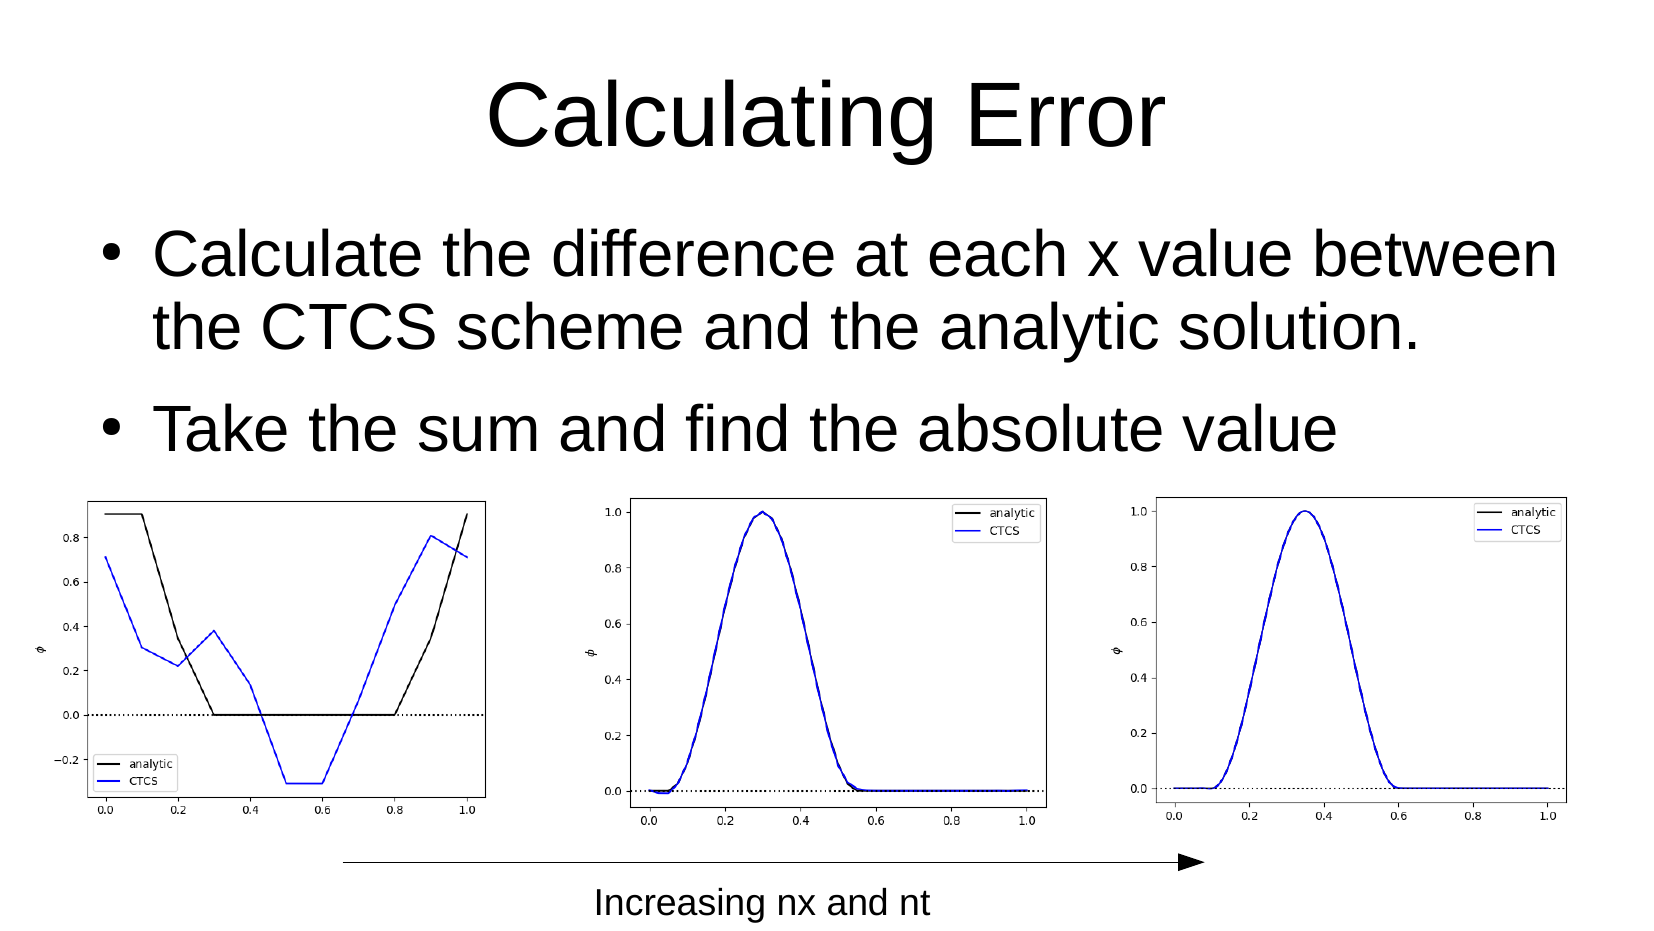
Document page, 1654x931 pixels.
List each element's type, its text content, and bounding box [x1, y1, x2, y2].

picture [23, 496, 536, 839]
title Calculating Error [82, 37, 1571, 193]
picture [563, 484, 1619, 851]
list Calculate the difference at each x value between the CTCS scheme and the analytic solution. Take the sum and find the absolute value [82, 217, 1571, 473]
text_box Increasing nx and nt [578, 874, 1099, 931]
